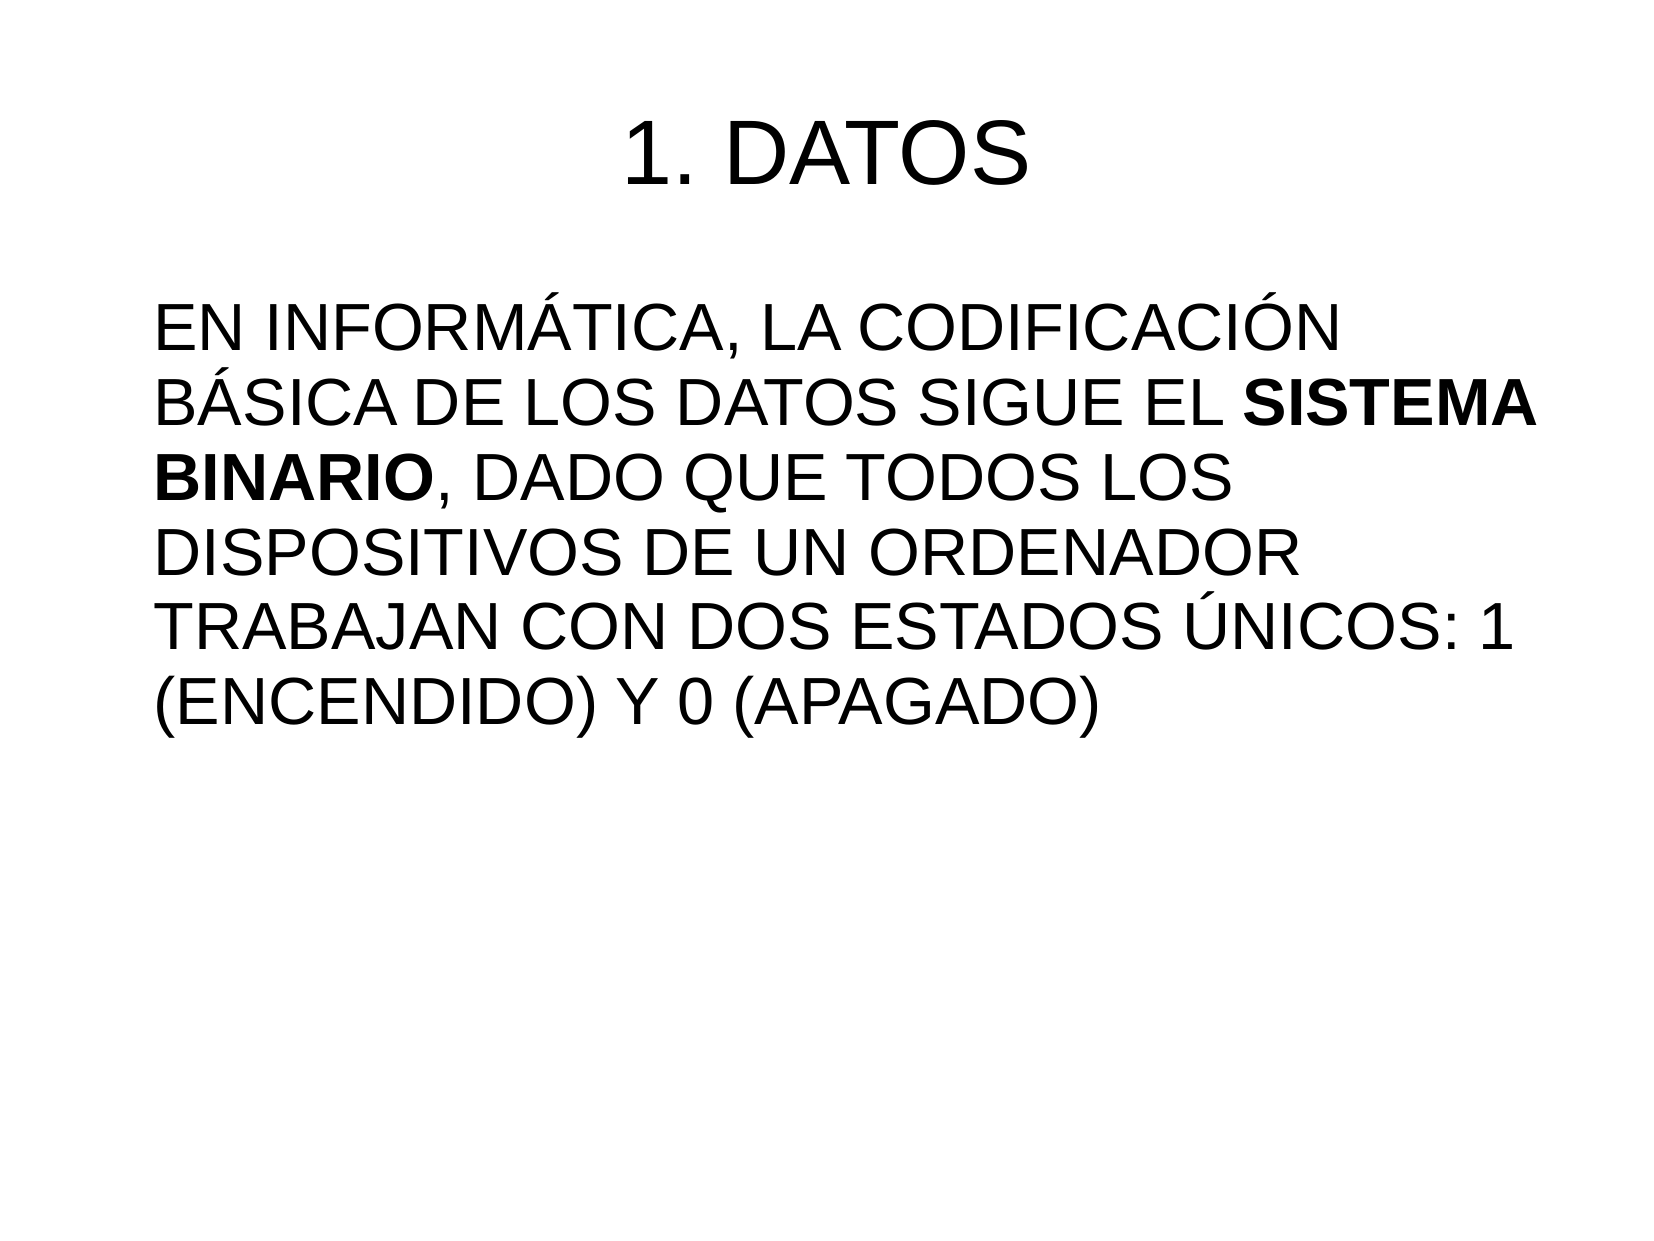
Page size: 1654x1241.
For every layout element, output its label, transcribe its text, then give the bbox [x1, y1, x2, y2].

title 1. DATOS [82, 56, 1571, 250]
list EN INFORMÁTICA, LA CODIFICACIÓN BÁSICA DE LOS DATOS SIGUE EL SISTEMA BINARIO, DADO QUE TODOS LOS DISPOSITIVOS DE UN ORDENADOR TRABAJAN CON DOS ESTADOS ÚNICOS: 1 (ENCENDIDO) Y 0 (APAGADO) [82, 290, 1571, 1109]
